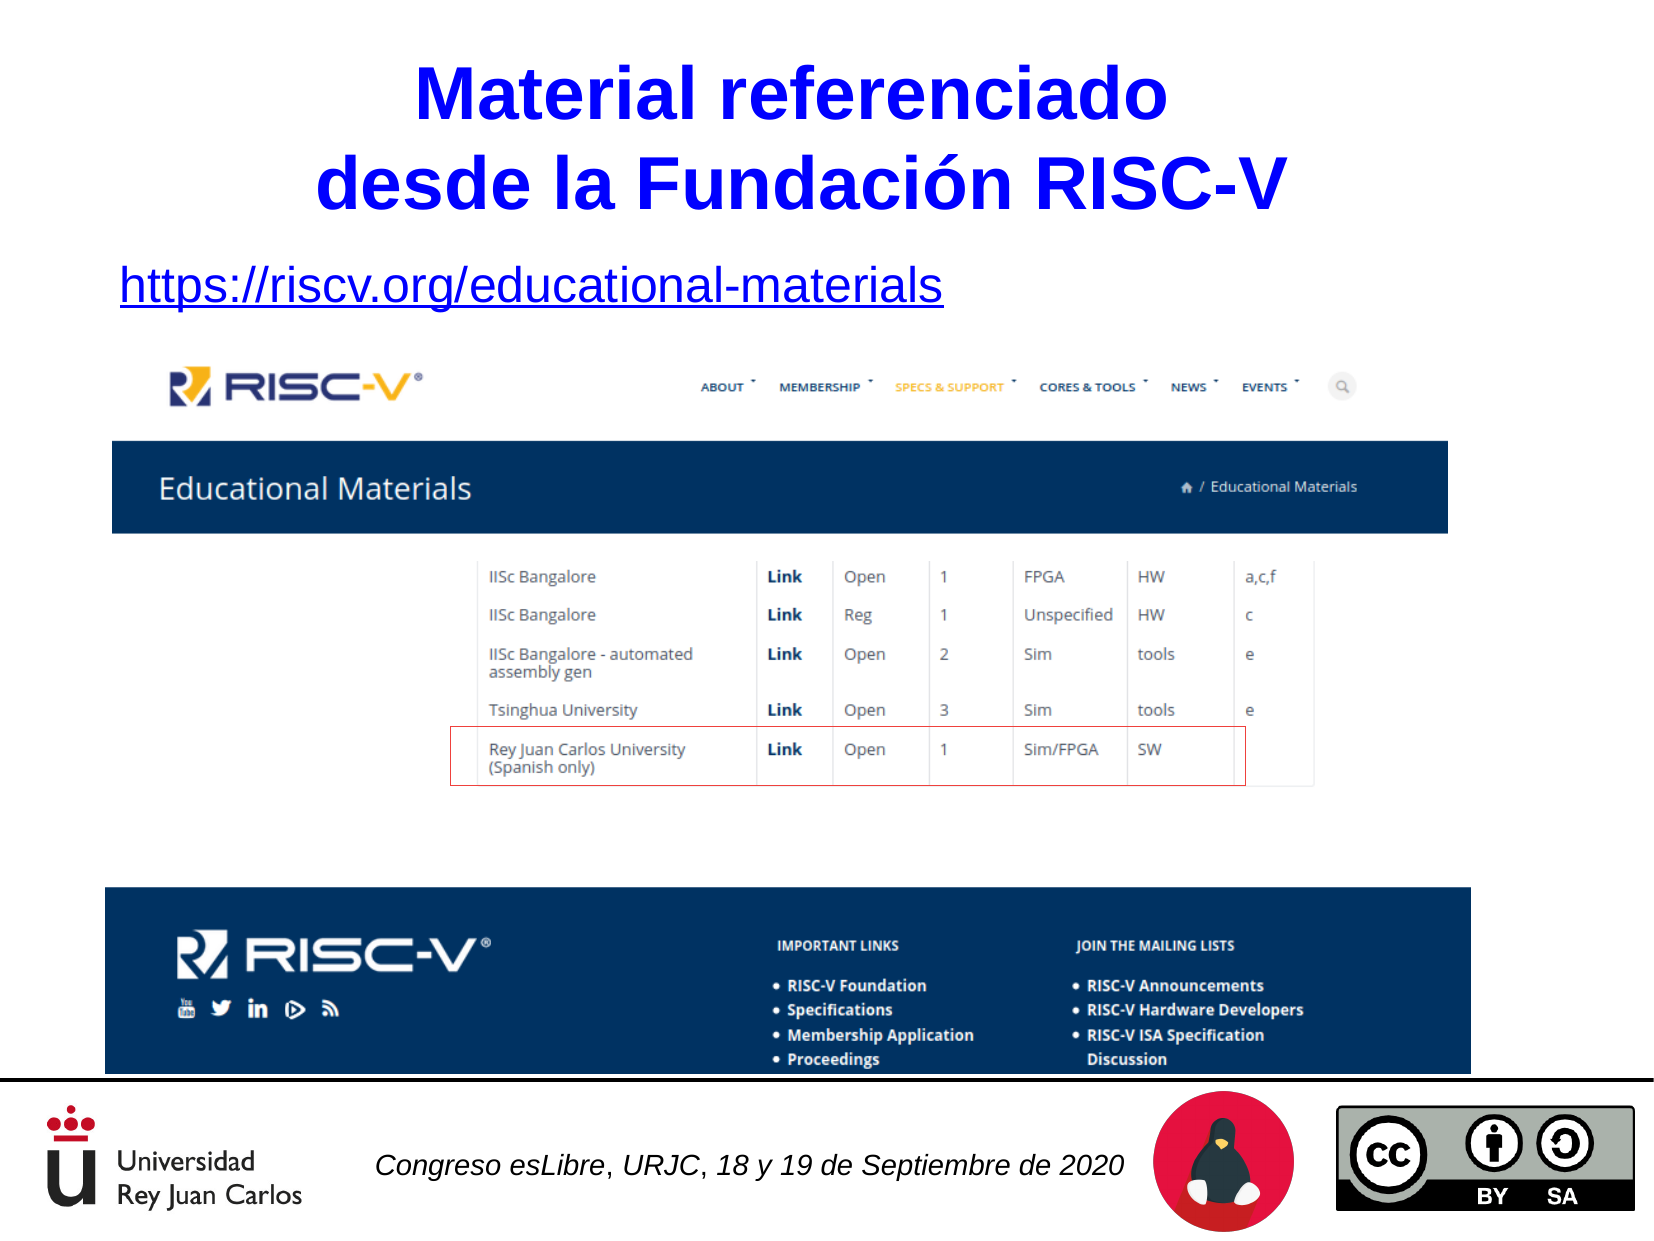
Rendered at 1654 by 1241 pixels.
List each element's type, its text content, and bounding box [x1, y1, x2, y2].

picture [1336, 1094, 1635, 1221]
picture [105, 561, 1471, 1074]
picture [1153, 1091, 1294, 1232]
picture [30, 1094, 315, 1220]
text_box https://riscv.org/educational-materials [104, 244, 1590, 1065]
text_box Congreso esLibre, URJC, 18 y 19 de Septiembre de 2020 [359, 1139, 1153, 1215]
picture [112, 338, 1448, 552]
text_box Material referenciado desde la Fundación RISC-V [142, 54, 1463, 215]
